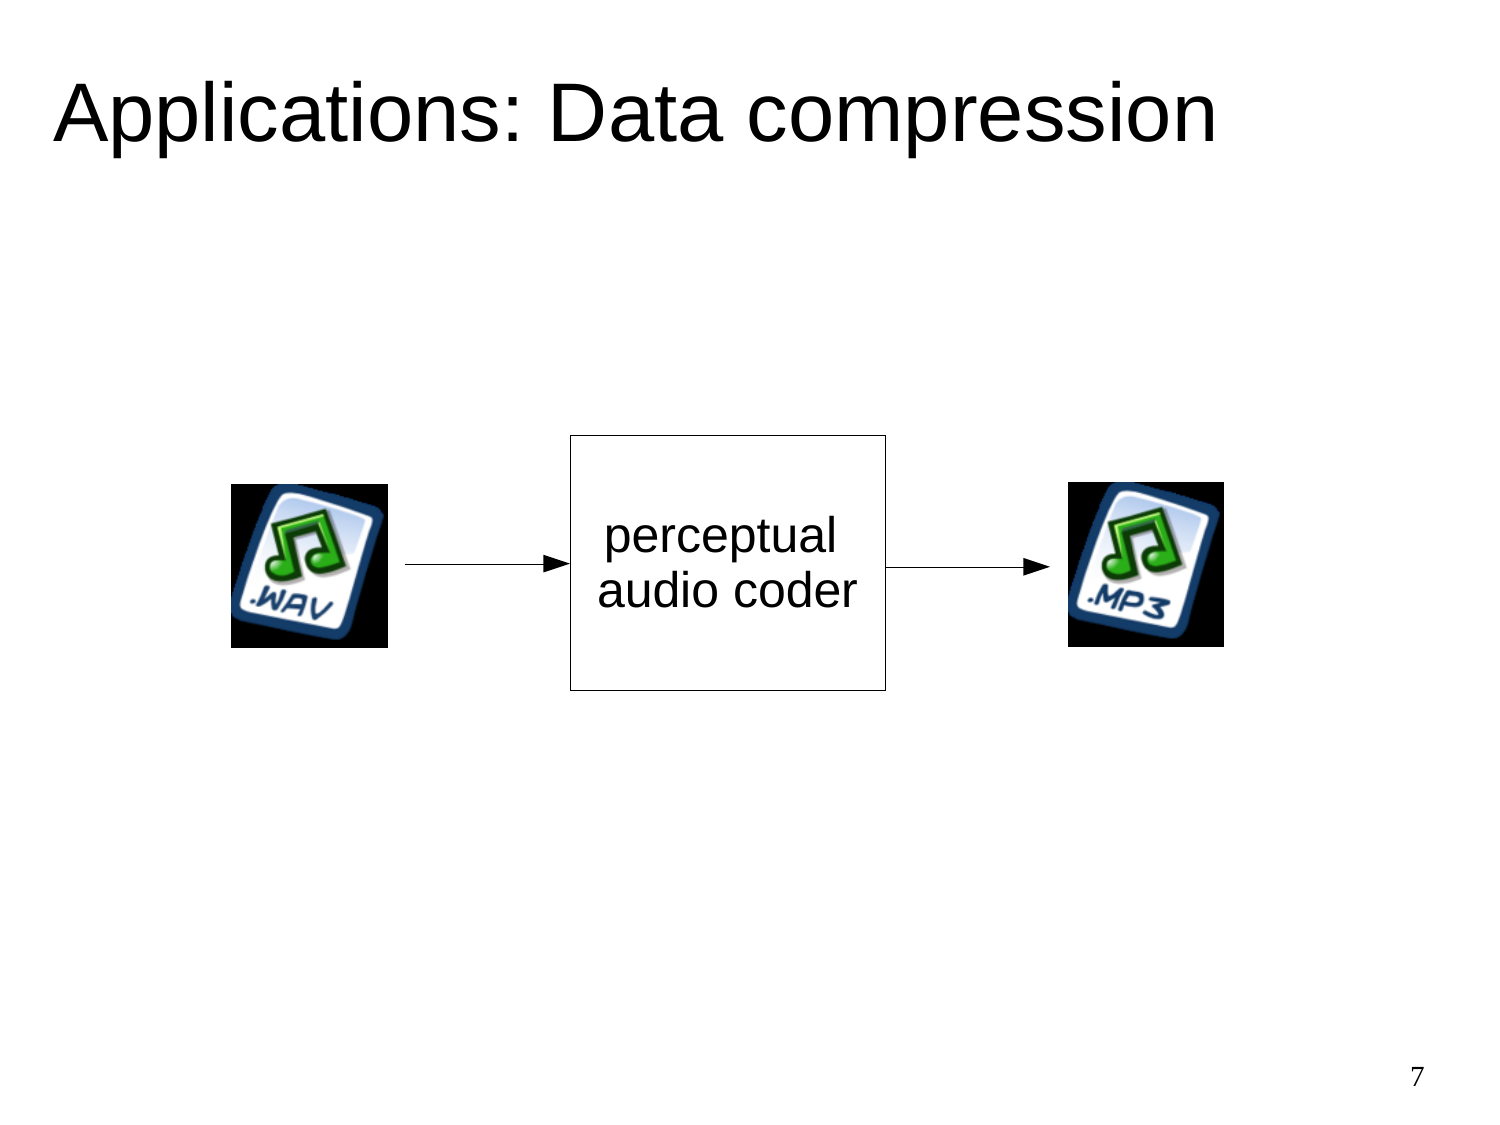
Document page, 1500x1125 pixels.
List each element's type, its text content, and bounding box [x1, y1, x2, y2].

picture [231, 484, 388, 648]
title Applications: Data compression [53, 18, 1403, 207]
text_box perceptual audio coder [570, 435, 886, 691]
picture [1068, 482, 1224, 647]
